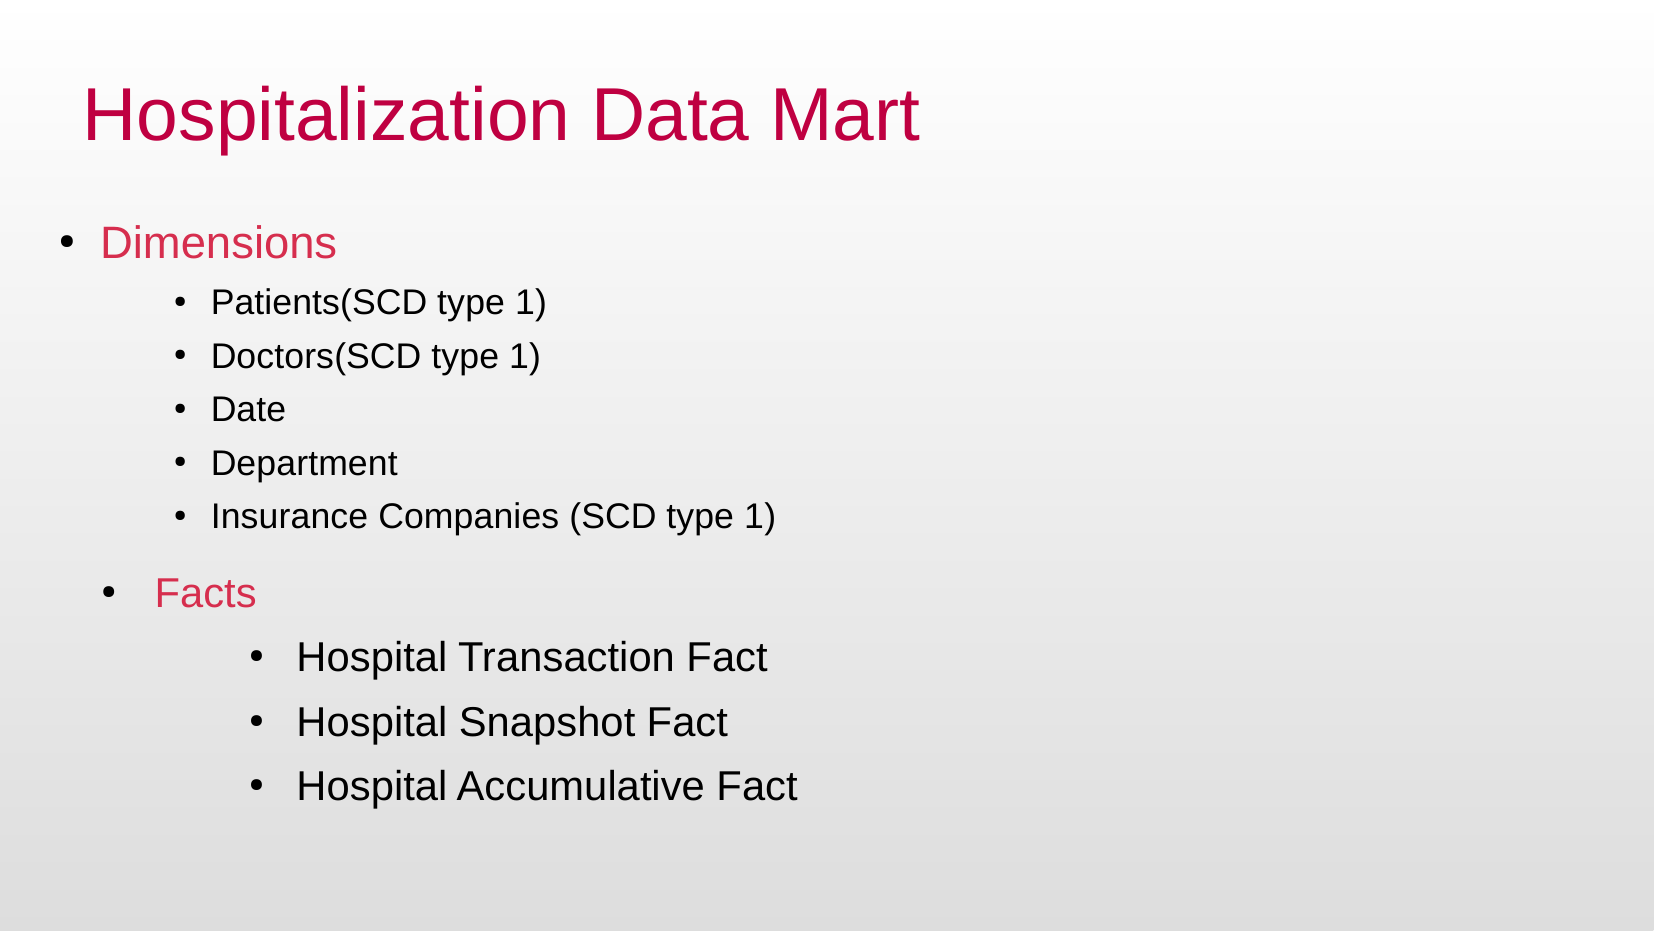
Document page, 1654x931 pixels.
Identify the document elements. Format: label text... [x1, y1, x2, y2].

list Dimensions Patients(SCD type 1) Doctors(SCD type 1) Date Department Insurance Companies (SCD type 1) [45, 217, 833, 541]
title Hospitalization Data Mart [82, 37, 1571, 193]
list Facts Hospital Transaction Fact Hospital Snapshot Fact Hospital Accumulative Fact [83, 570, 1066, 903]
